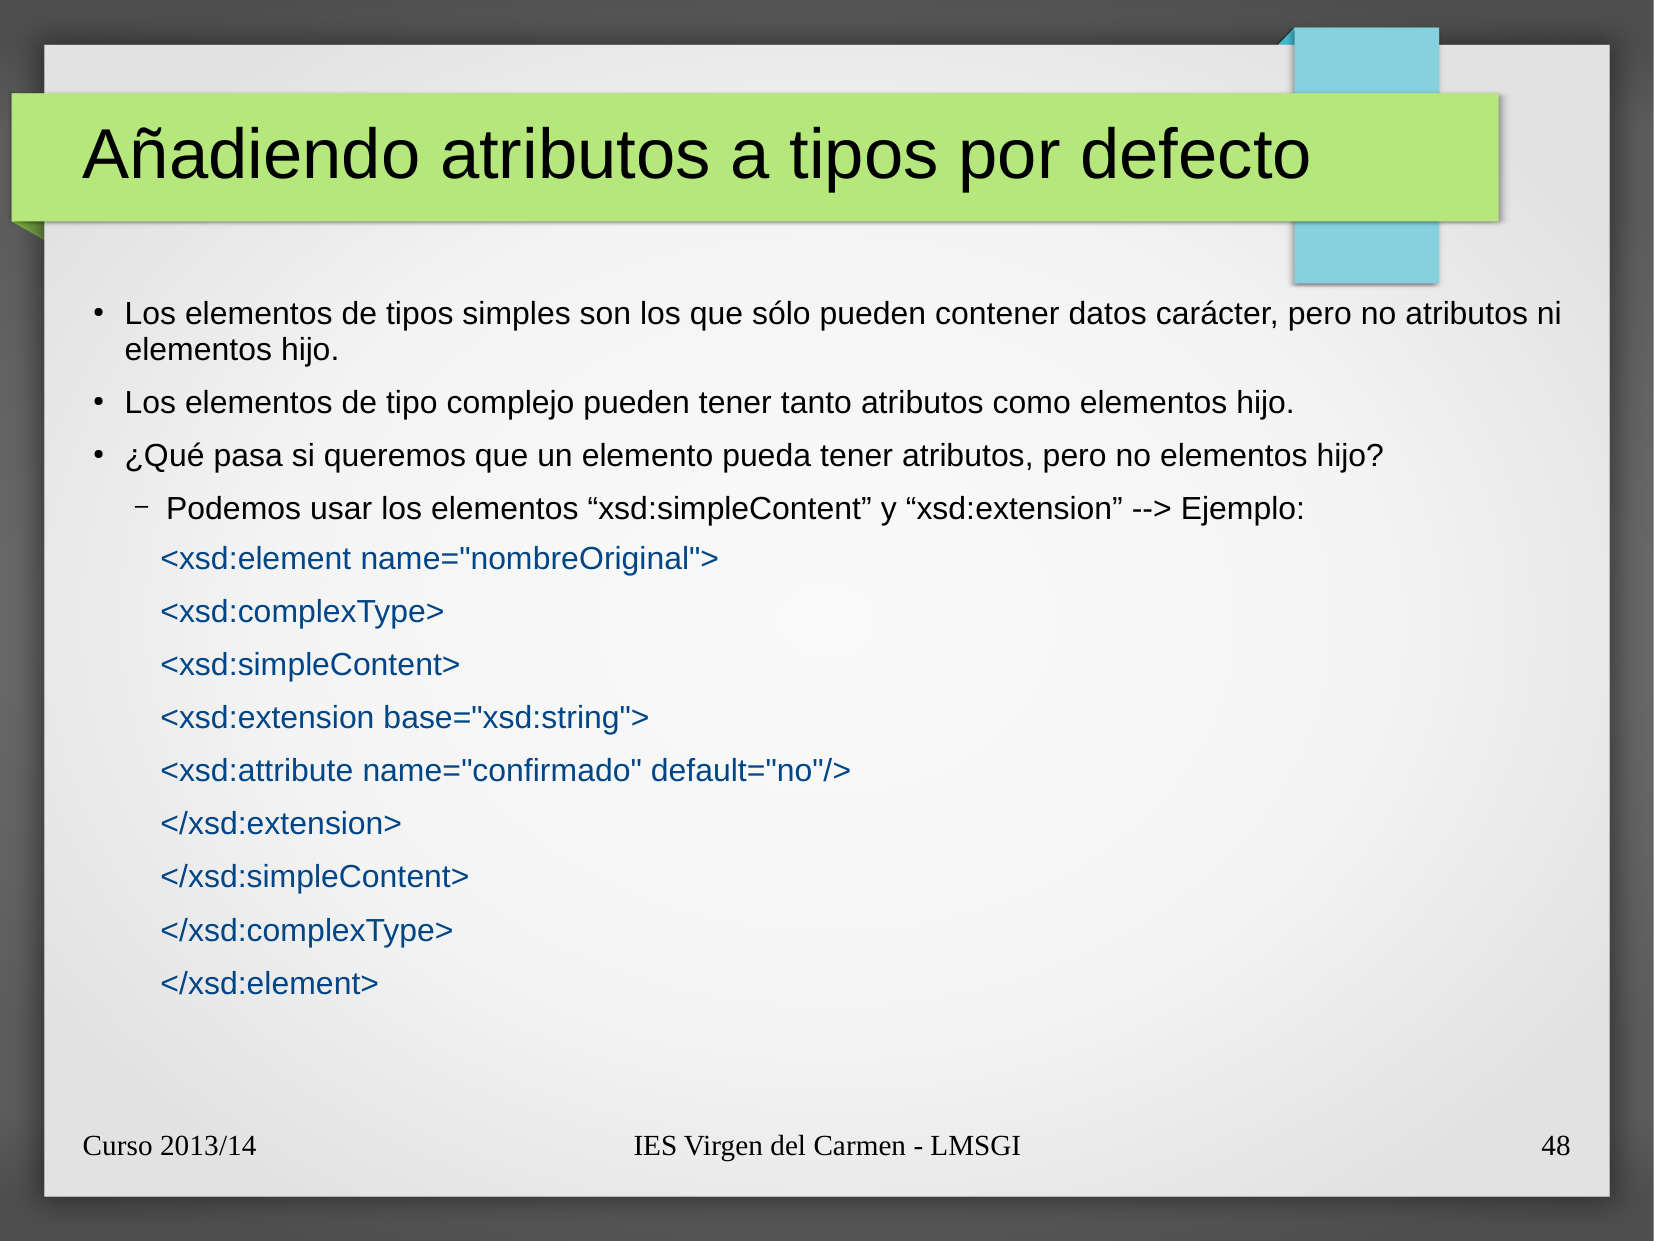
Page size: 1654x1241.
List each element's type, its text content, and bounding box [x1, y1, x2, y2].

picture [0, 0, 1654, 1241]
list Los elementos de tipos simples son los que sólo pueden contener datos carácter, pero no atributos ni elementos hijo. Los elementos de tipo complejo pueden tener tanto atributos como elementos hijo. ¿Qué pasa si queremos que un elemento pueda tener atributos, pero no elementos hijo? Podemos usar los elementos “xsd:simpleContent” y “xsd:extension” --> Ejemplo: <xsd:element name="nombreOriginal"> <xsd:complexType> <xsd:simpleContent> <xsd:extension base="xsd:string"> <xsd:attribute name="confirmado" default="no"/> </xsd:extension> </xsd:simpleContent> </xsd:complexType> </xsd:element> [82, 295, 1571, 1015]
title Añadiendo atributos a tipos por defecto [82, 94, 1501, 213]
